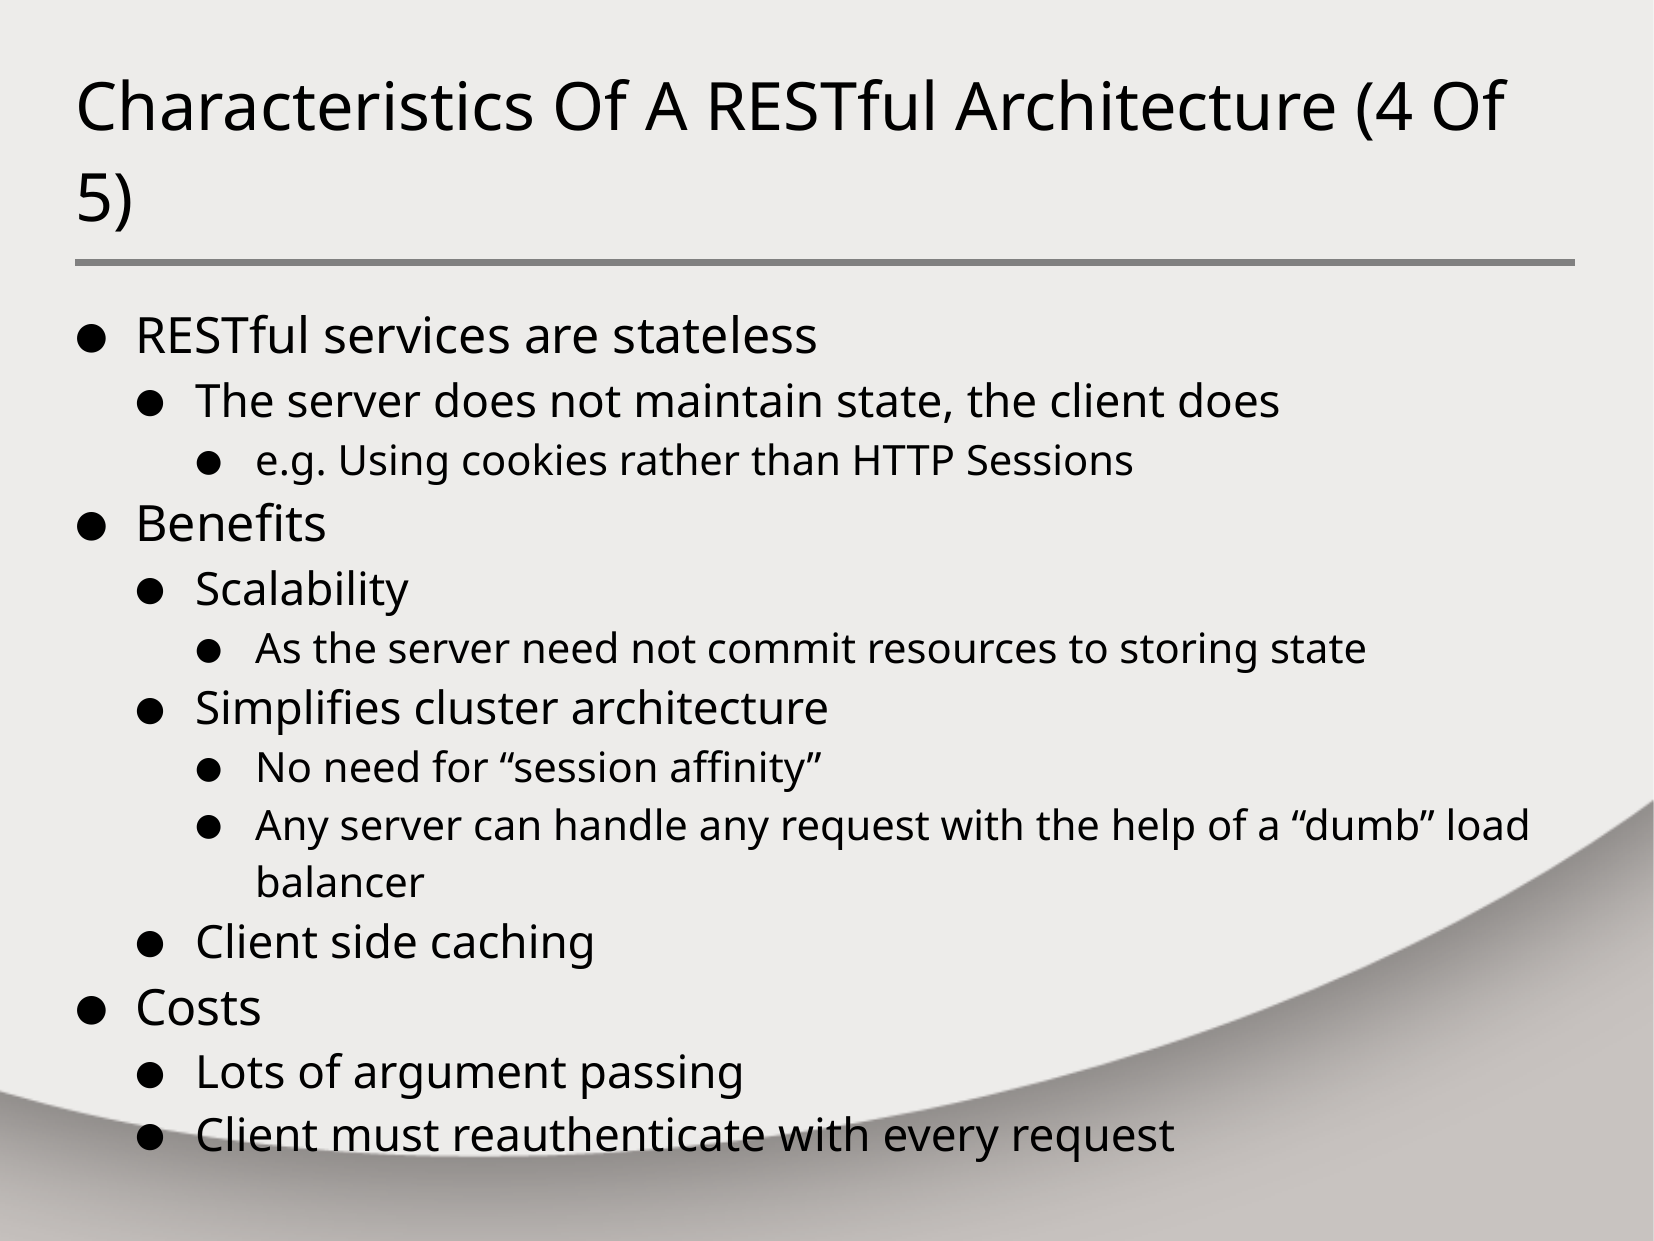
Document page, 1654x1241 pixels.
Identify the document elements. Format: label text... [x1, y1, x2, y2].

list RESTful services are stateless The server does not maintain state, the client does e.g. Using cookies rather than HTTP Sessions Benefits Scalability As the server need not commit resources to storing state Simplifies cluster architecture No need for “session affinity” Any server can handle any request with the help of a “dumb” load balancer Client side caching Costs Lots of argument passing Client must reauthenticate with every request [75, 300, 1576, 1163]
title Characteristics Of A RESTful Architecture (4 Of 5) [75, 75, 1576, 226]
picture [0, 0, 1654, 1241]
